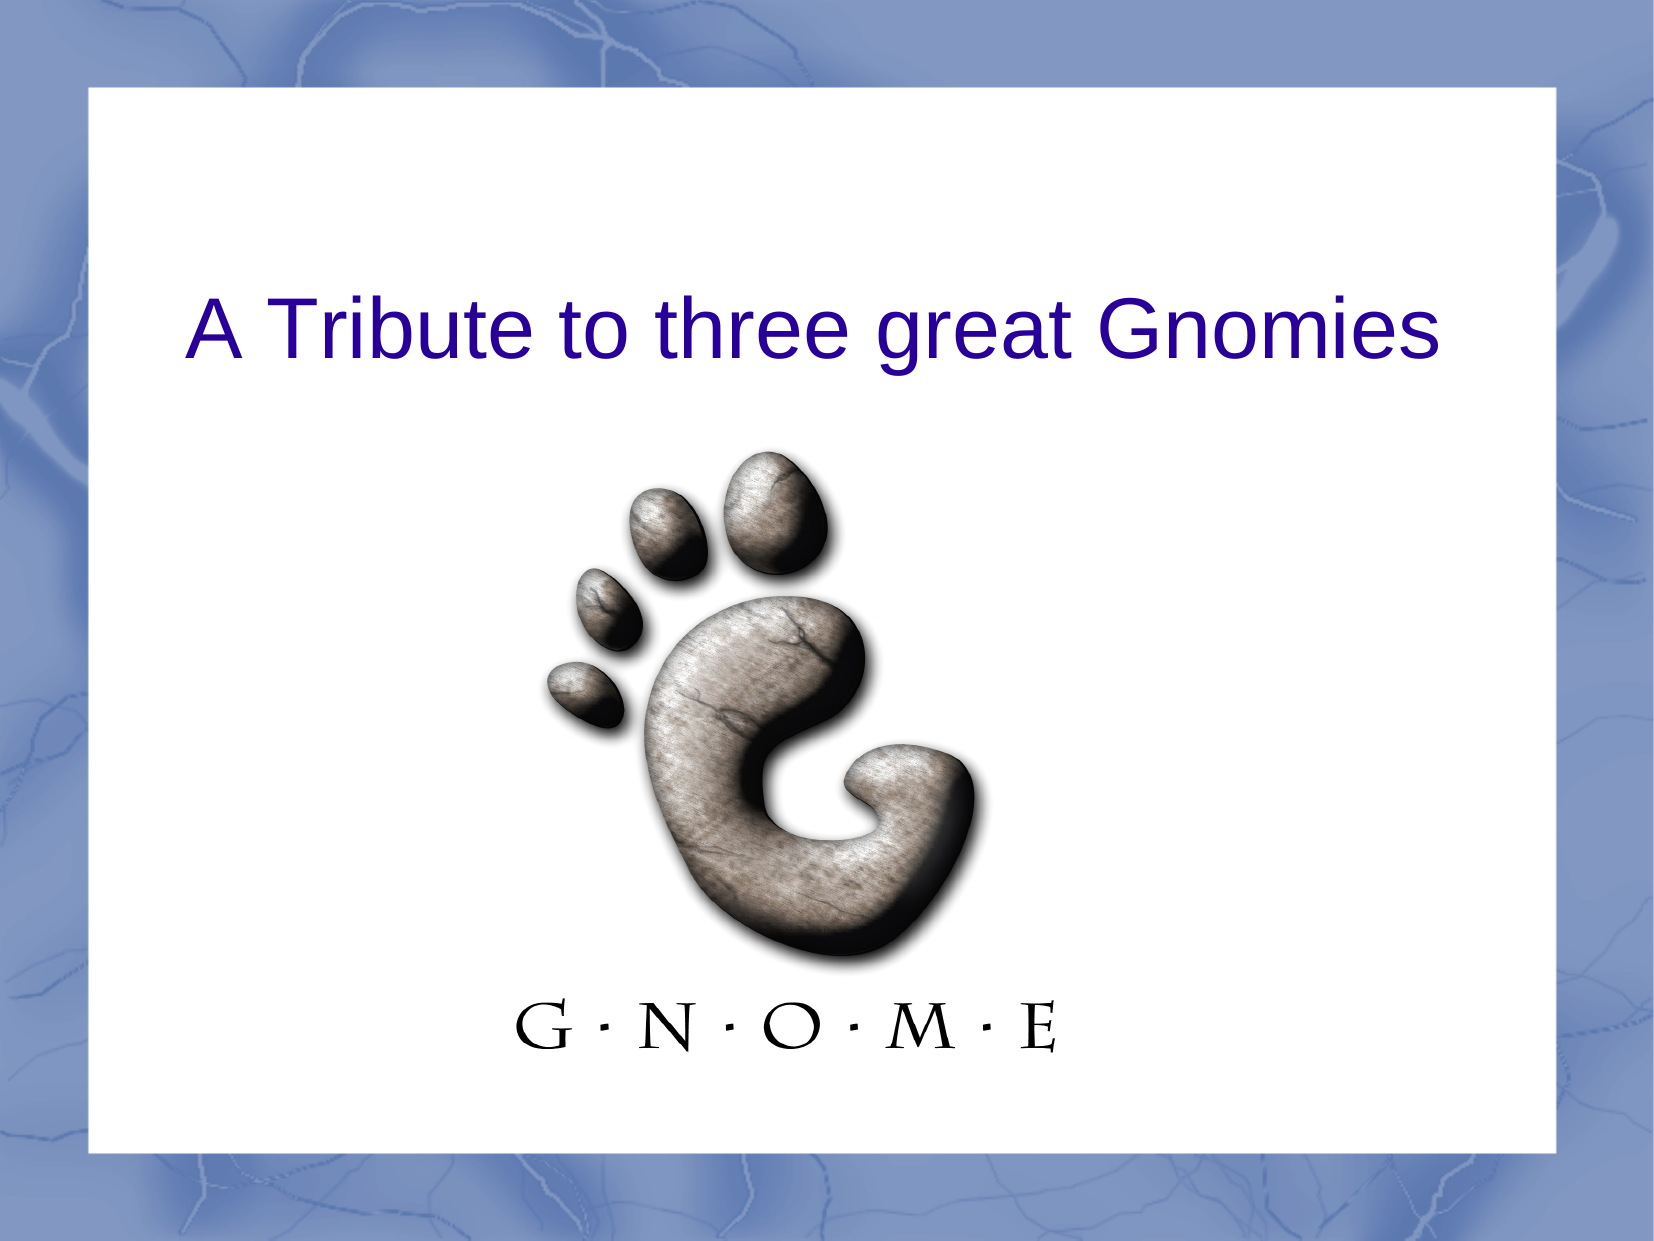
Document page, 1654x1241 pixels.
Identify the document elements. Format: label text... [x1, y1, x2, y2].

title A Tribute to three great Gnomies [105, 225, 1523, 433]
picture [0, 0, 1654, 1241]
